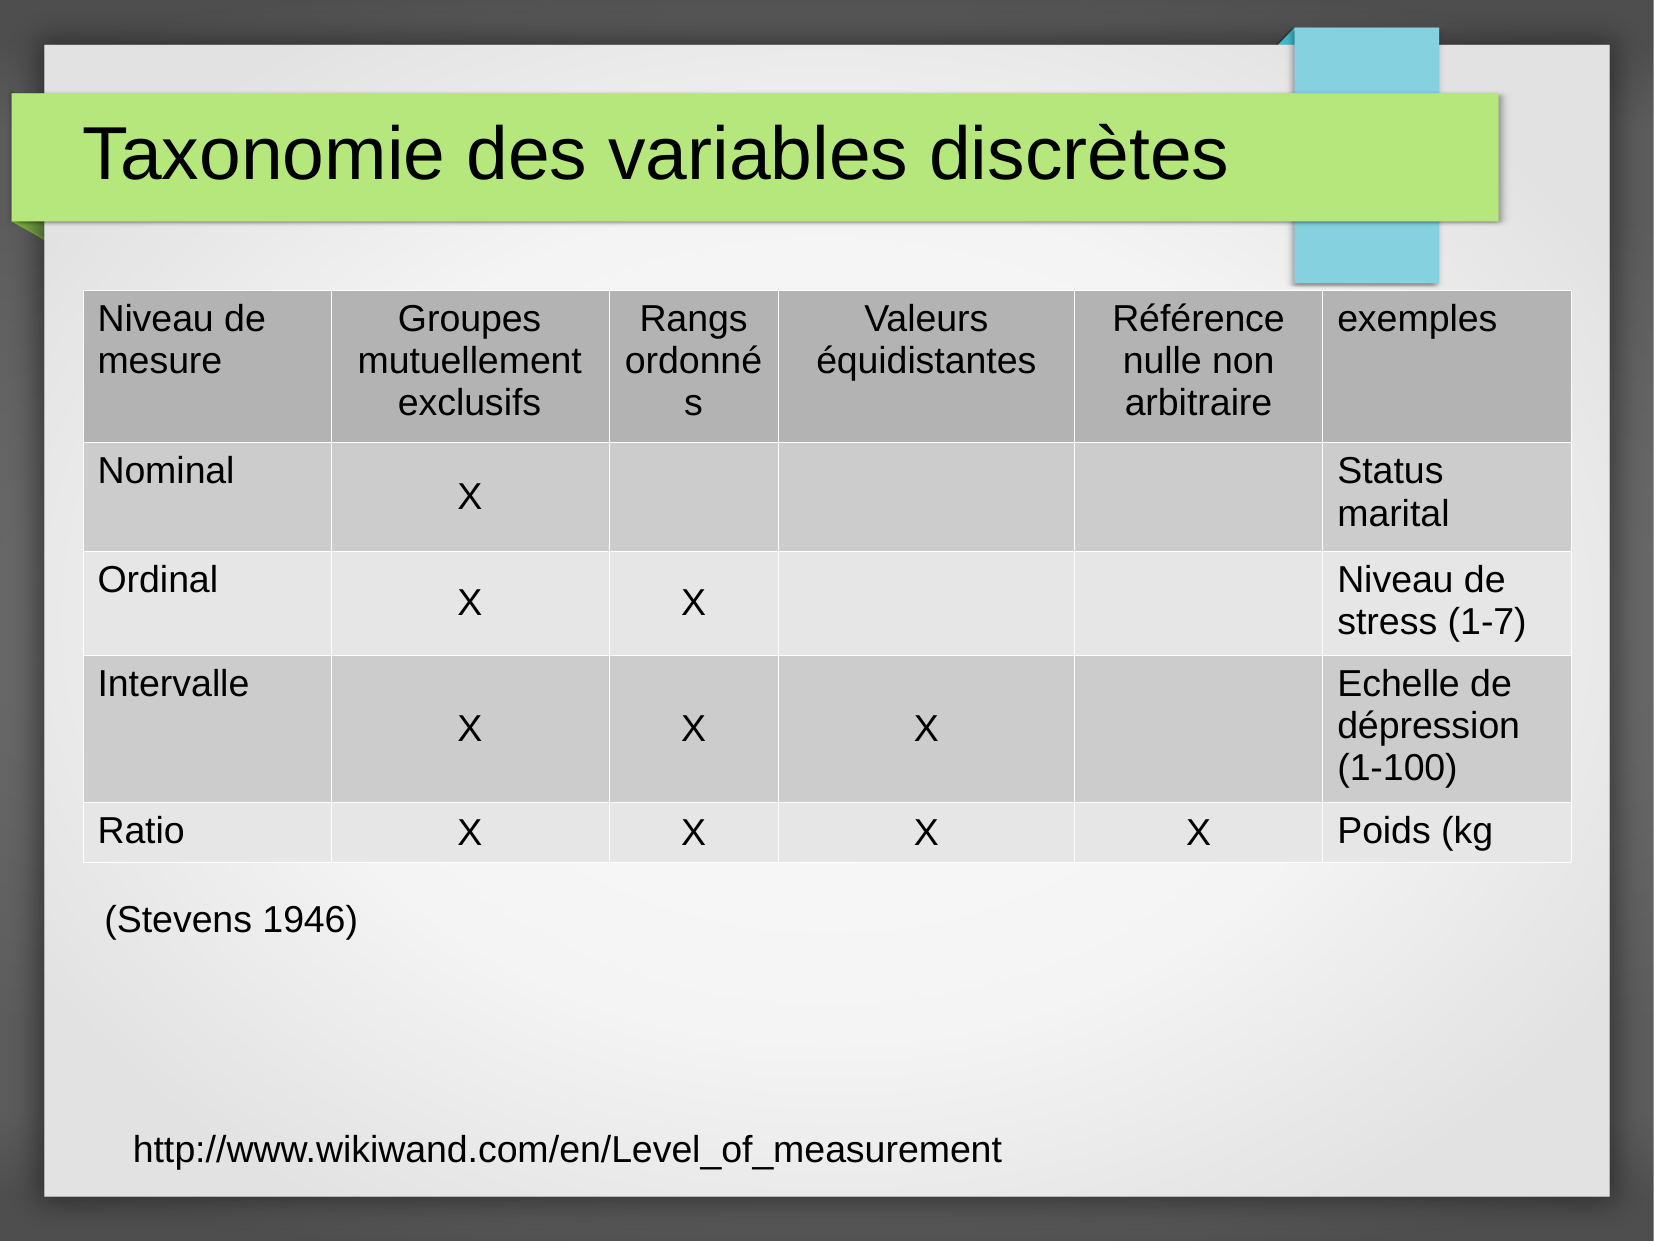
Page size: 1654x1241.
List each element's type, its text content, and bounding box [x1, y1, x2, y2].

table_cell Niveau de stress (1-7) [1323, 552, 1571, 655]
table_cell X [779, 656, 1074, 802]
table_cell Poids (kg [1323, 803, 1571, 862]
table_header Groupes mutuellement exclusifs [332, 291, 609, 442]
table_header Valeurs équidistantes [779, 291, 1074, 442]
table_cell [779, 552, 1074, 655]
table_cell [610, 443, 778, 551]
table_cell X [610, 803, 778, 862]
table_cell X [332, 552, 609, 655]
table_cell X [610, 656, 778, 802]
table_cell X [610, 552, 778, 655]
table_cell X [332, 656, 609, 802]
table_cell Intervalle [84, 656, 331, 802]
table_cell X [332, 443, 609, 551]
table_cell Ordinal [84, 552, 331, 655]
text_box (Stevens 1946) [89, 891, 397, 949]
text_box http://www.wikiwand.com/en/Level_of_measurement [118, 1120, 1205, 1178]
table_cell [779, 443, 1074, 551]
table_cell Nominal [84, 443, 331, 551]
table_cell [1075, 443, 1322, 551]
table_header Rangs ordonnés [610, 291, 778, 442]
table_cell X [1075, 803, 1322, 862]
table_cell Echelle de dépression (1-100) [1323, 656, 1571, 802]
picture [0, 0, 1654, 1241]
table_cell [1075, 656, 1322, 802]
table_header exemples [1323, 291, 1571, 442]
table_cell X [332, 803, 609, 862]
table_cell X [779, 803, 1074, 862]
table_cell Ratio [84, 803, 331, 862]
table_header Référence nulle non arbitraire [1075, 291, 1322, 442]
title Taxonomie des variables discrètes [82, 94, 1264, 213]
table_header Niveau de mesure [84, 291, 331, 442]
table_cell [1075, 552, 1322, 655]
table_cell Status marital [1323, 443, 1571, 551]
